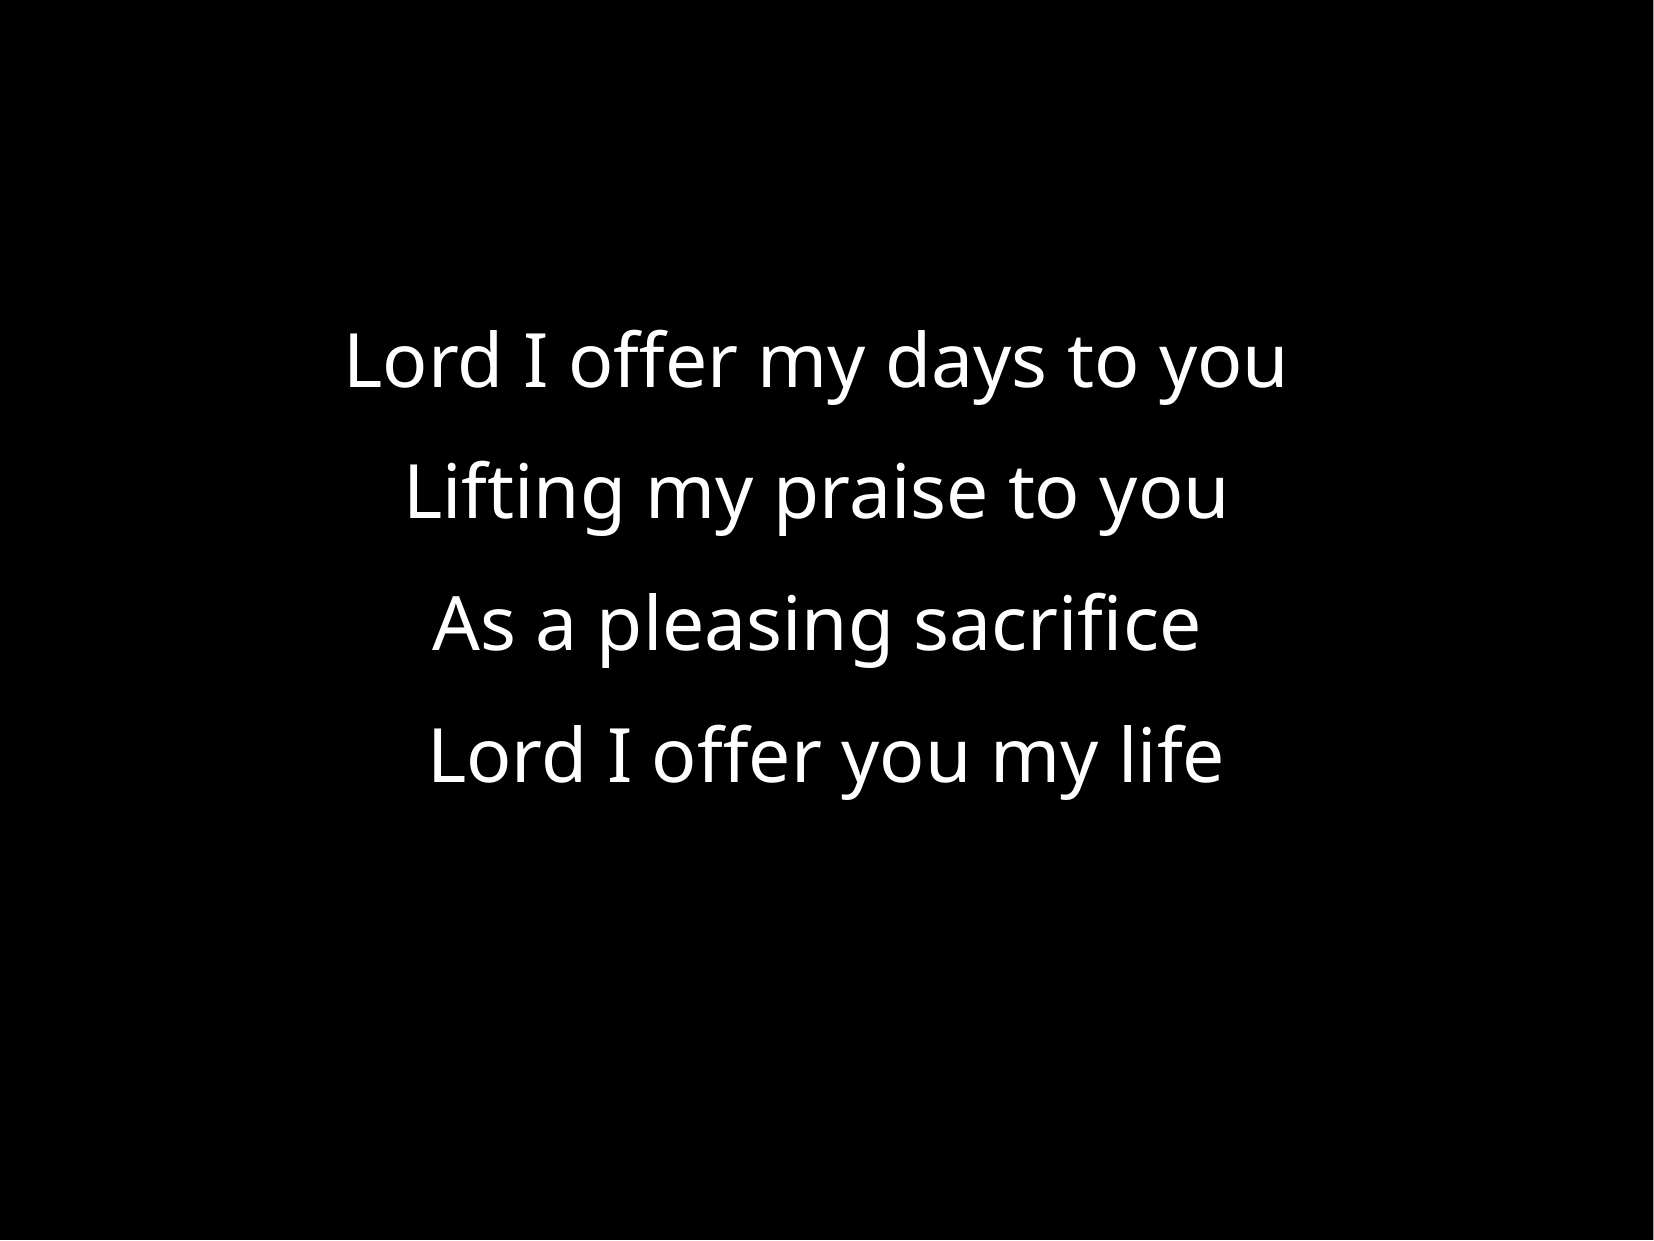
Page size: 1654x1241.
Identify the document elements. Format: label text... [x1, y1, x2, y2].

list Lord I offer my days to you Lifting my praise to you As a pleasing sacrifice Lord I offer you my life [0, 307, 1654, 1229]
